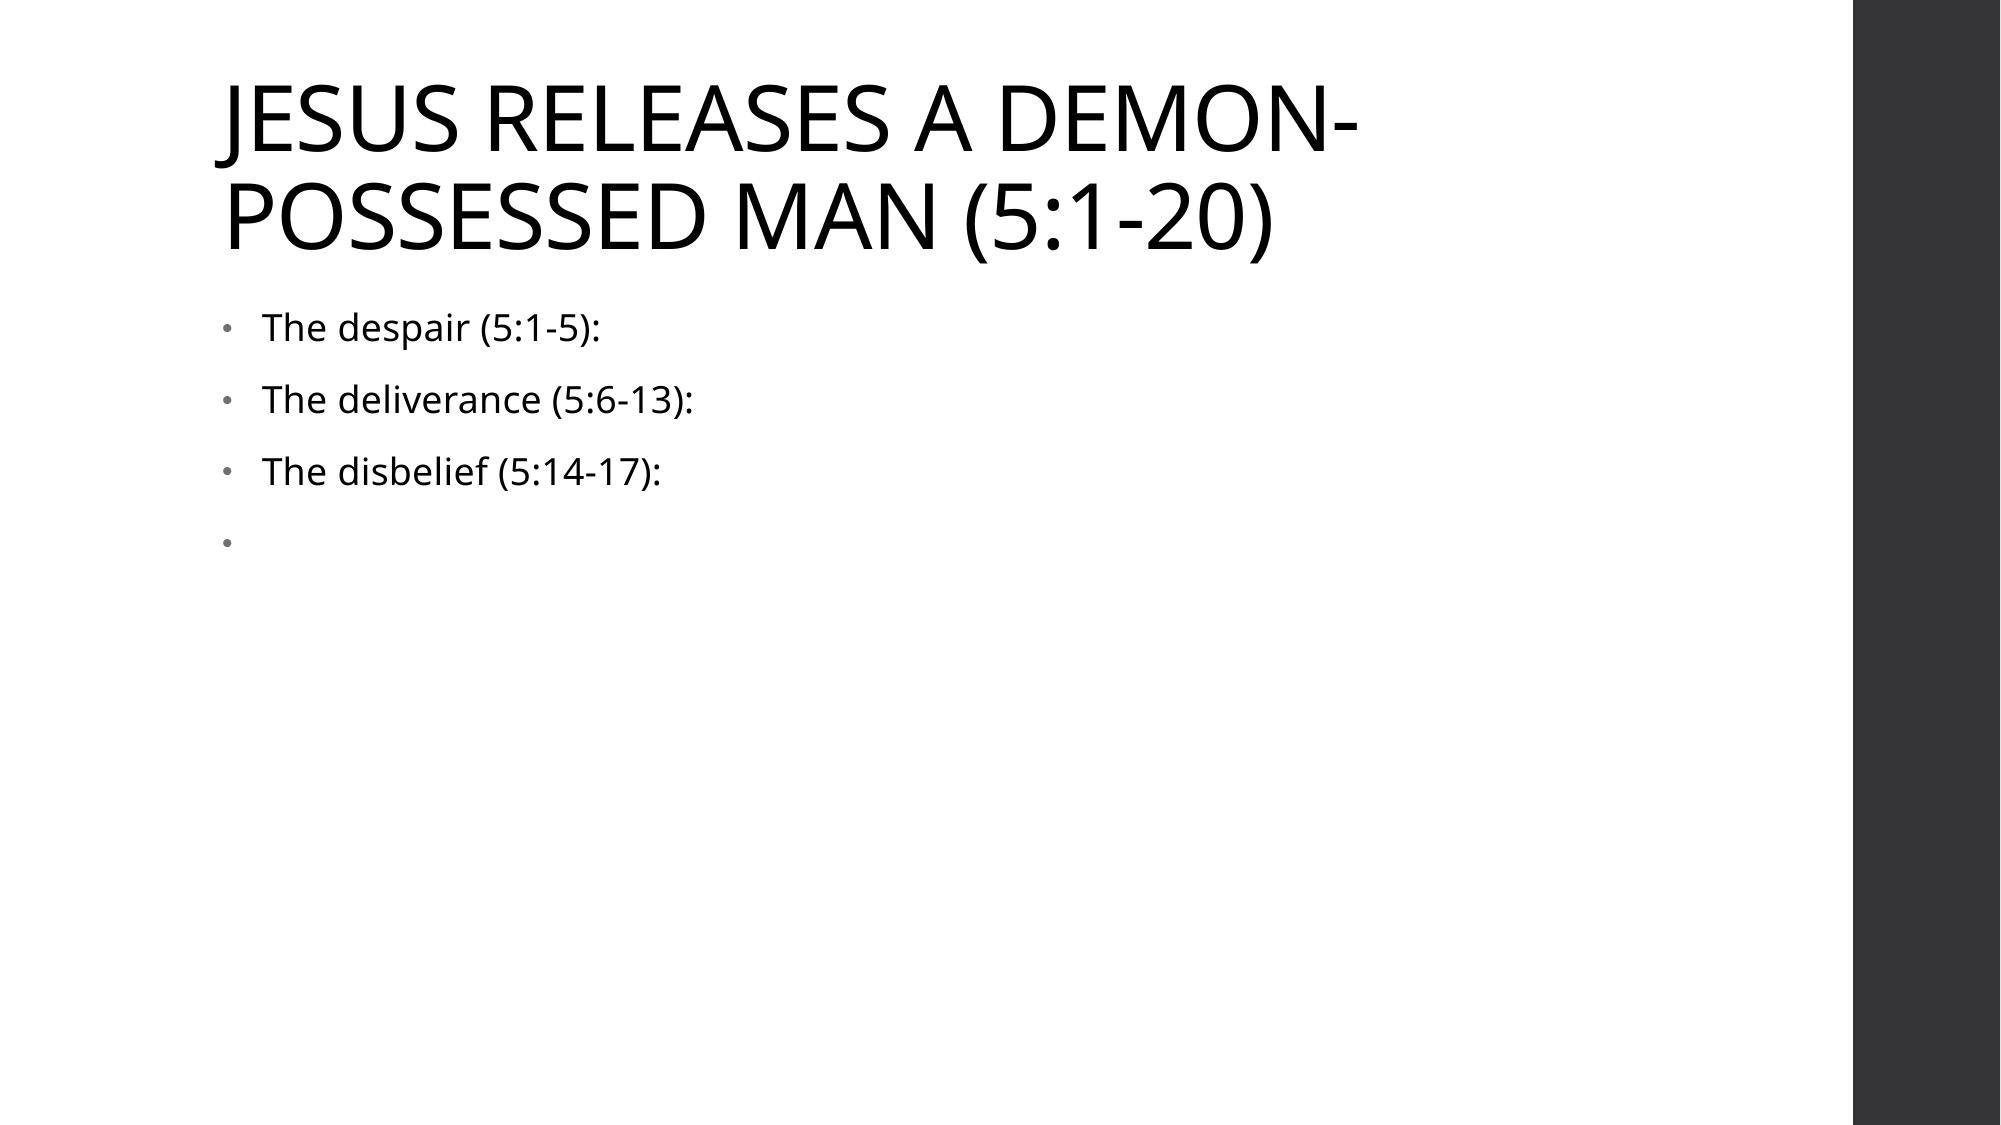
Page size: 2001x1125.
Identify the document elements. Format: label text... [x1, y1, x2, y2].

title JESUS RELEASES A DEMON-POSSESSED MAN (5:1-20) [206, 60, 1797, 278]
list The despair (5:1-5): The deliverance (5:6-13): The disbelief (5:14-17): [206, 299, 1617, 1014]
